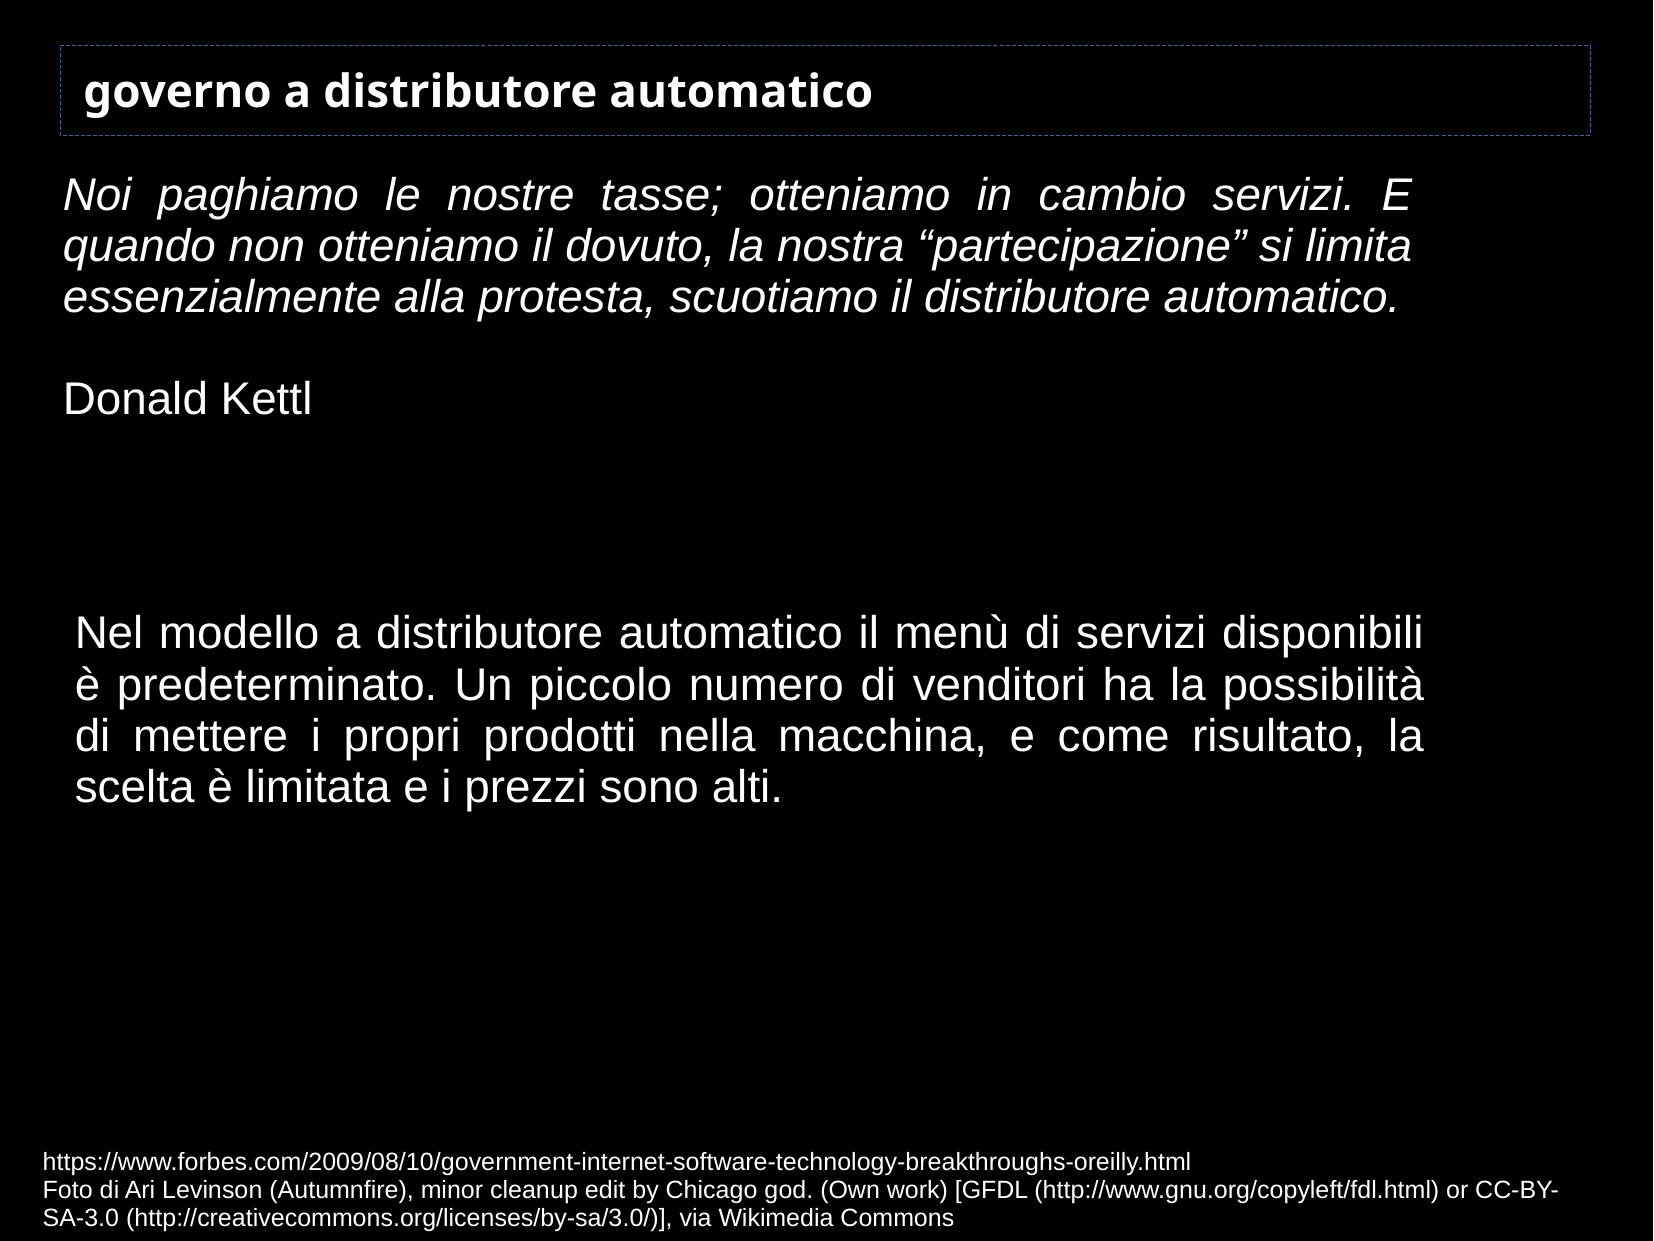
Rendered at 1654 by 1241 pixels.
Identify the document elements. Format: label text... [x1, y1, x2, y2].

list governo a distributore automatico [60, 45, 1591, 136]
text_box https://www.forbes.com/2009/08/10/government-internet-software-technology-breakthroughs-oreilly.html Foto di Ari Levinson (Autumnfire), minor cleanup edit by Chicago god. (Own work) [GFDL (http://www.gnu.org/copyleft/fdl.html) or CC-BY-SA-3.0 (http://creativecommons.org/licenses/by-sa/3.0/)], via Wikimedia Commons [27, 1140, 1603, 1239]
text_box Nel modello a distributore automatico il menù di servizi disponibili è predeterminato. Un piccolo numero di venditori ha la possibilità di mettere i propri prodotti nella macchina, e come risultato, la scelta è limitata e i prezzi sono alti. [60, 600, 1441, 974]
text_box Noi paghiamo le nostre tasse; otteniamo in cambio servizi. E quando non otteniamo il dovuto, la nostra “partecipazione” si limita essenzialmente alla protesta, scuotiamo il distributore automatico. Donald Kettl [48, 161, 1429, 535]
